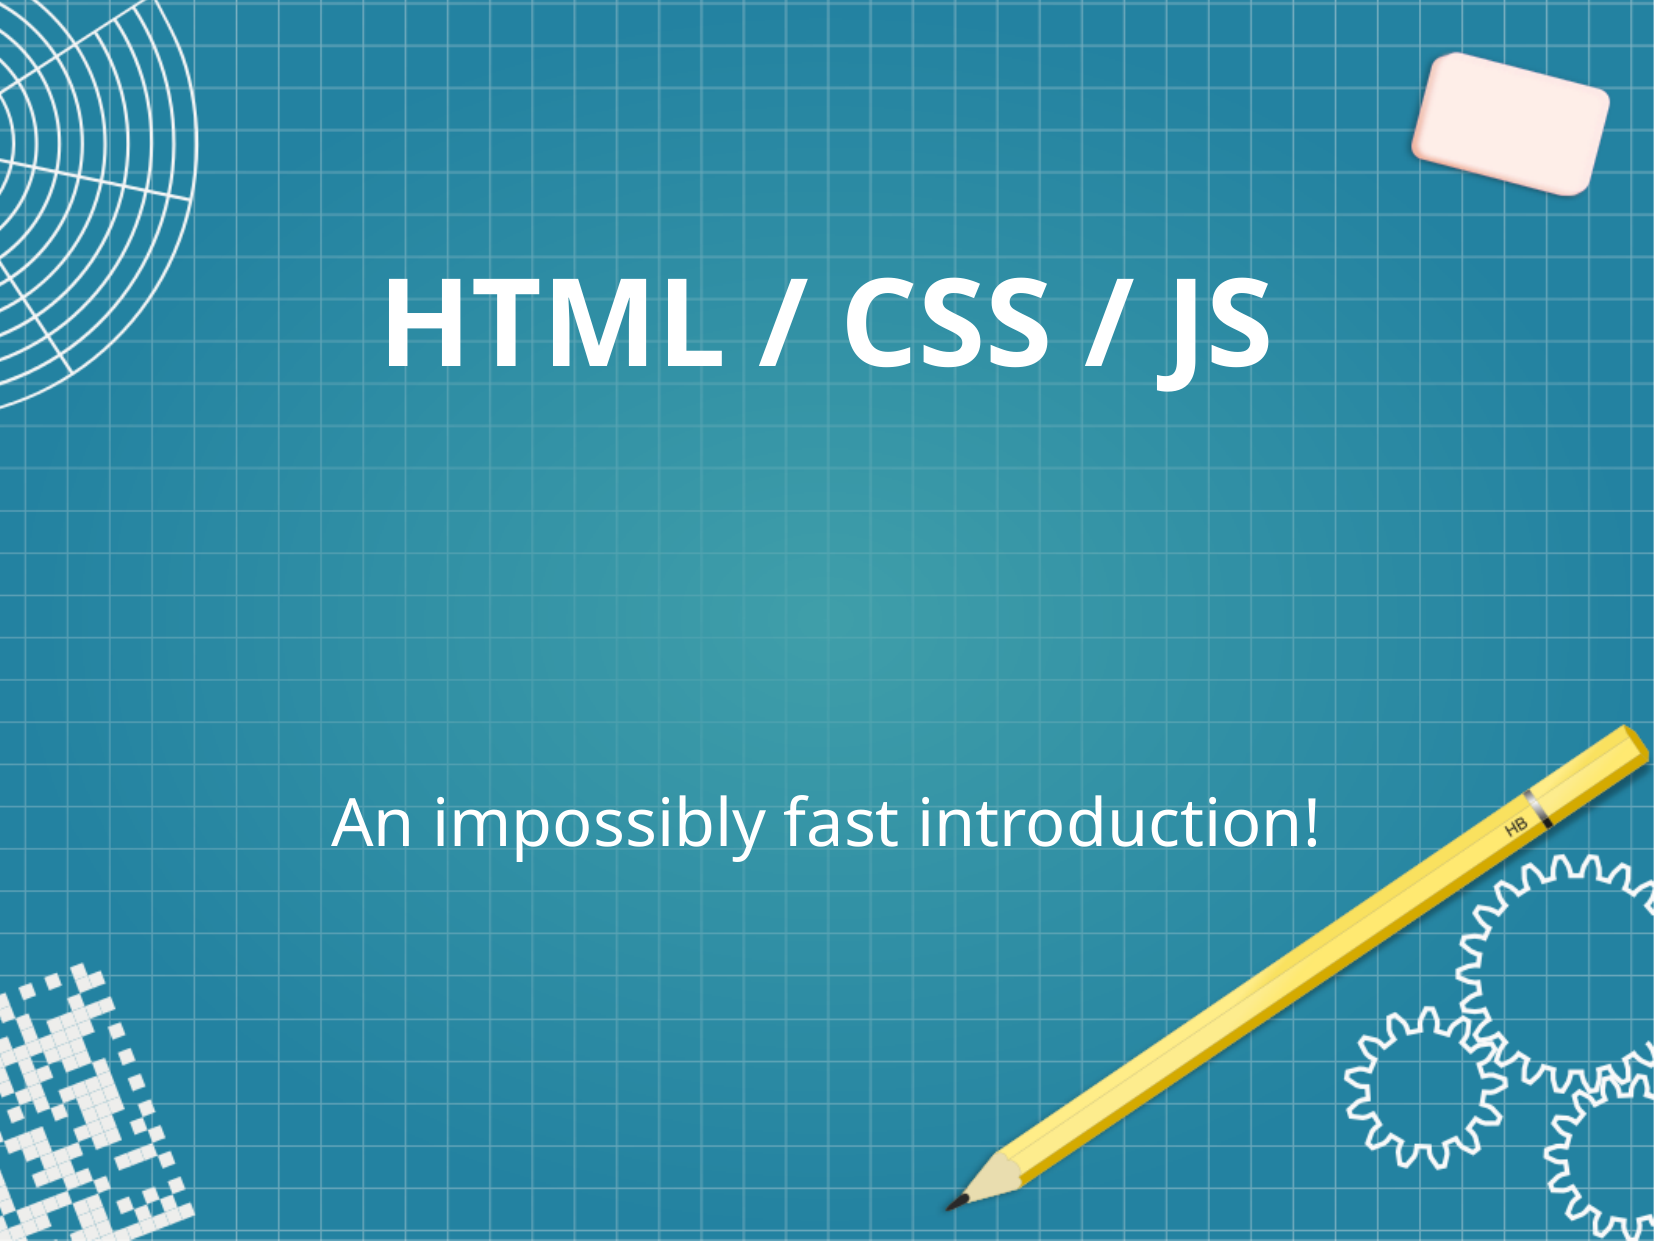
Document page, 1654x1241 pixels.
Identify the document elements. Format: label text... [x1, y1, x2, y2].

picture [0, 0, 1654, 1241]
title HTML / CSS / JS [82, 177, 1571, 461]
subtitle An impossibly fast introduction! [82, 519, 1571, 1123]
